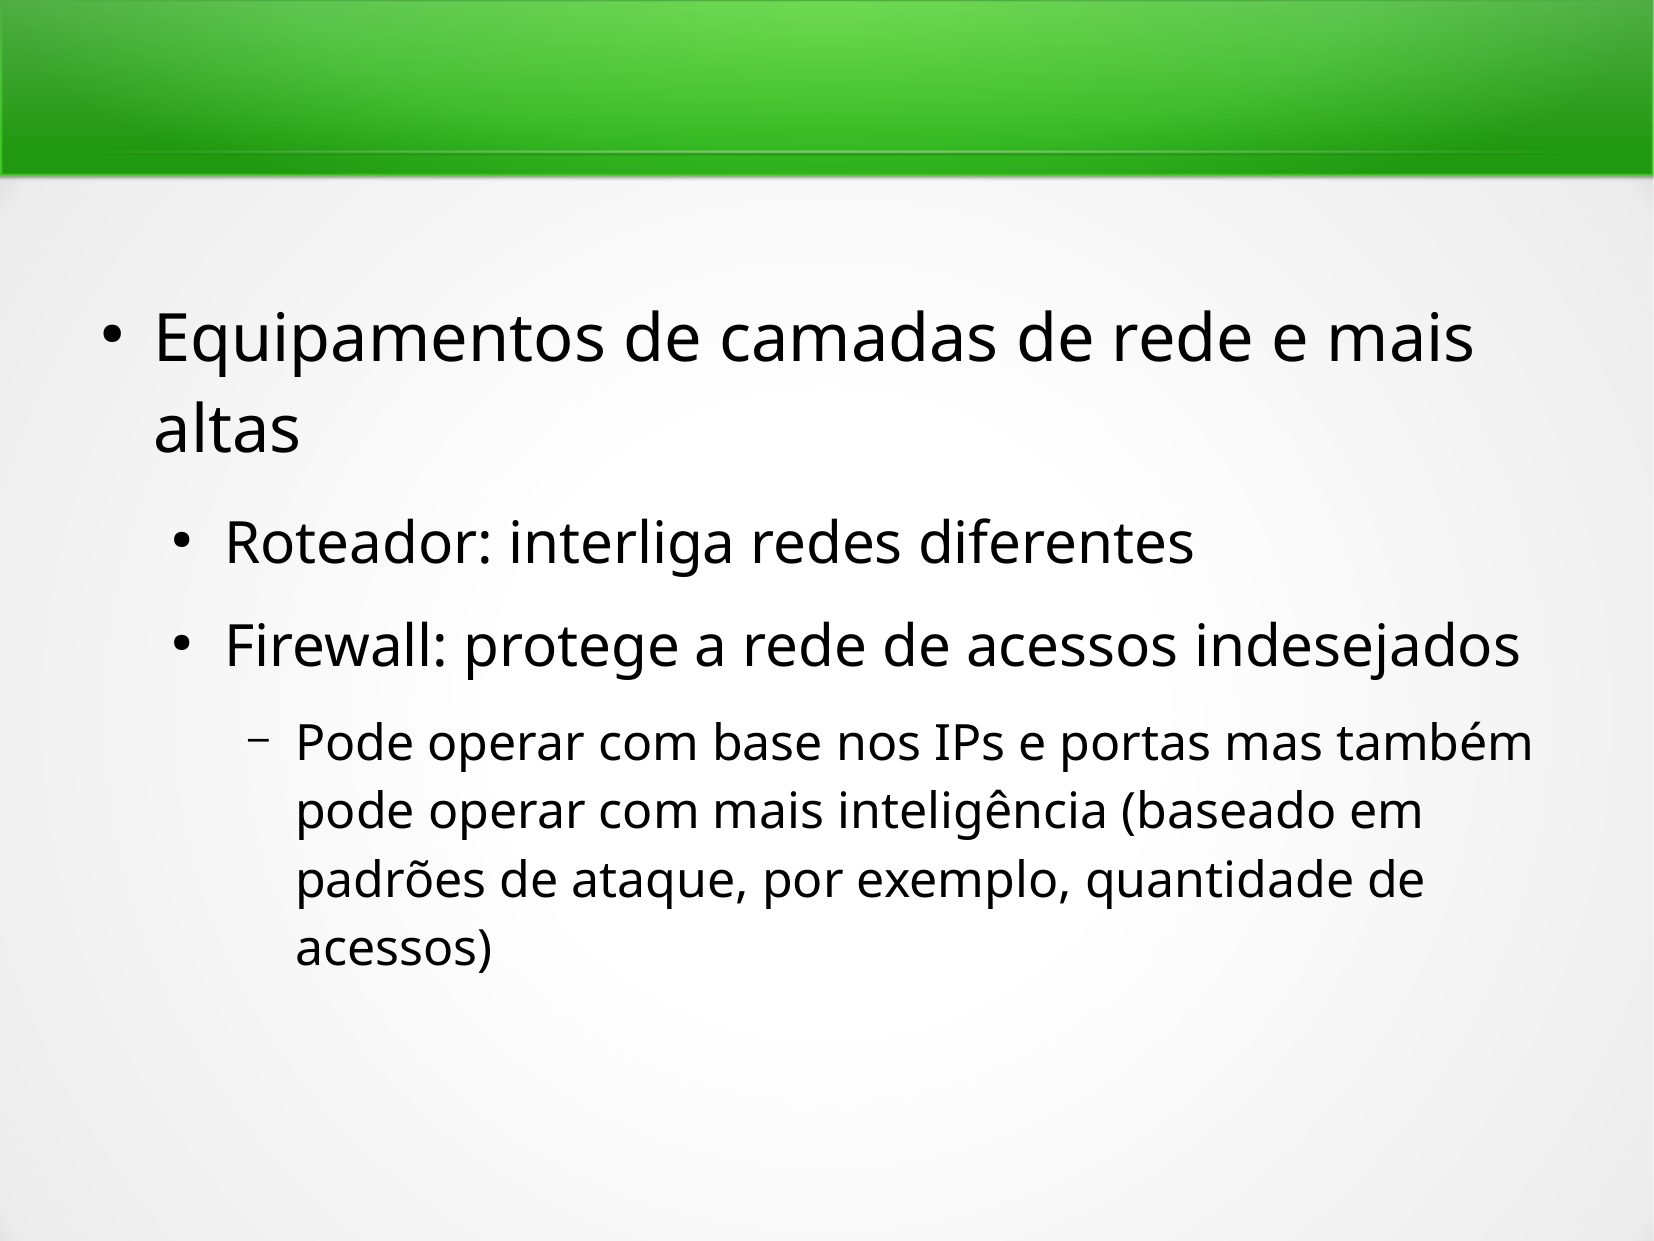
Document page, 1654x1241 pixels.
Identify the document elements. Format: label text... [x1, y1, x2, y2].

picture [0, 0, 1654, 1241]
list Equipamentos de camadas de rede e mais altas Roteador: interliga redes diferentes Firewall: protege a rede de acessos indesejados Pode operar com base nos IPs e portas mas também pode operar com mais inteligência (baseado em padrões de ataque, por exemplo, quantidade de acessos) [82, 290, 1571, 1010]
